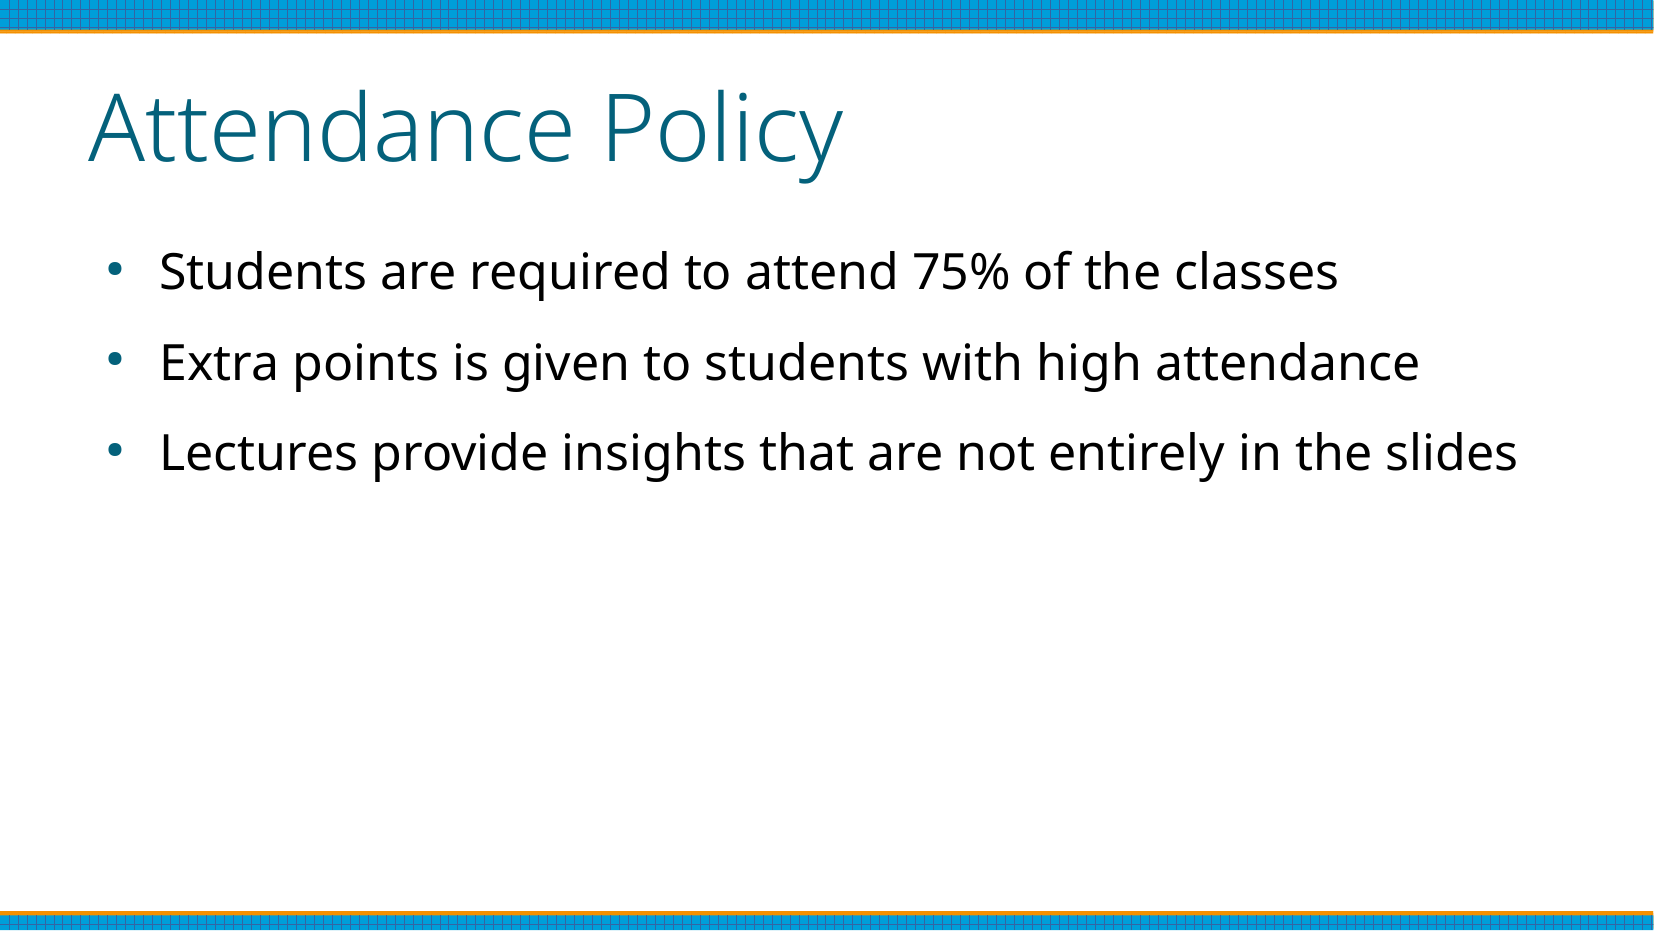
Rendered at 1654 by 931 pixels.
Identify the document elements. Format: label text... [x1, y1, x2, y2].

title Attendance Policy [88, 44, 1565, 207]
list Students are required to attend 75% of the classes Extra points is given to students with high attendance Lectures provide insights that are not entirely in the slides [88, 236, 1565, 901]
